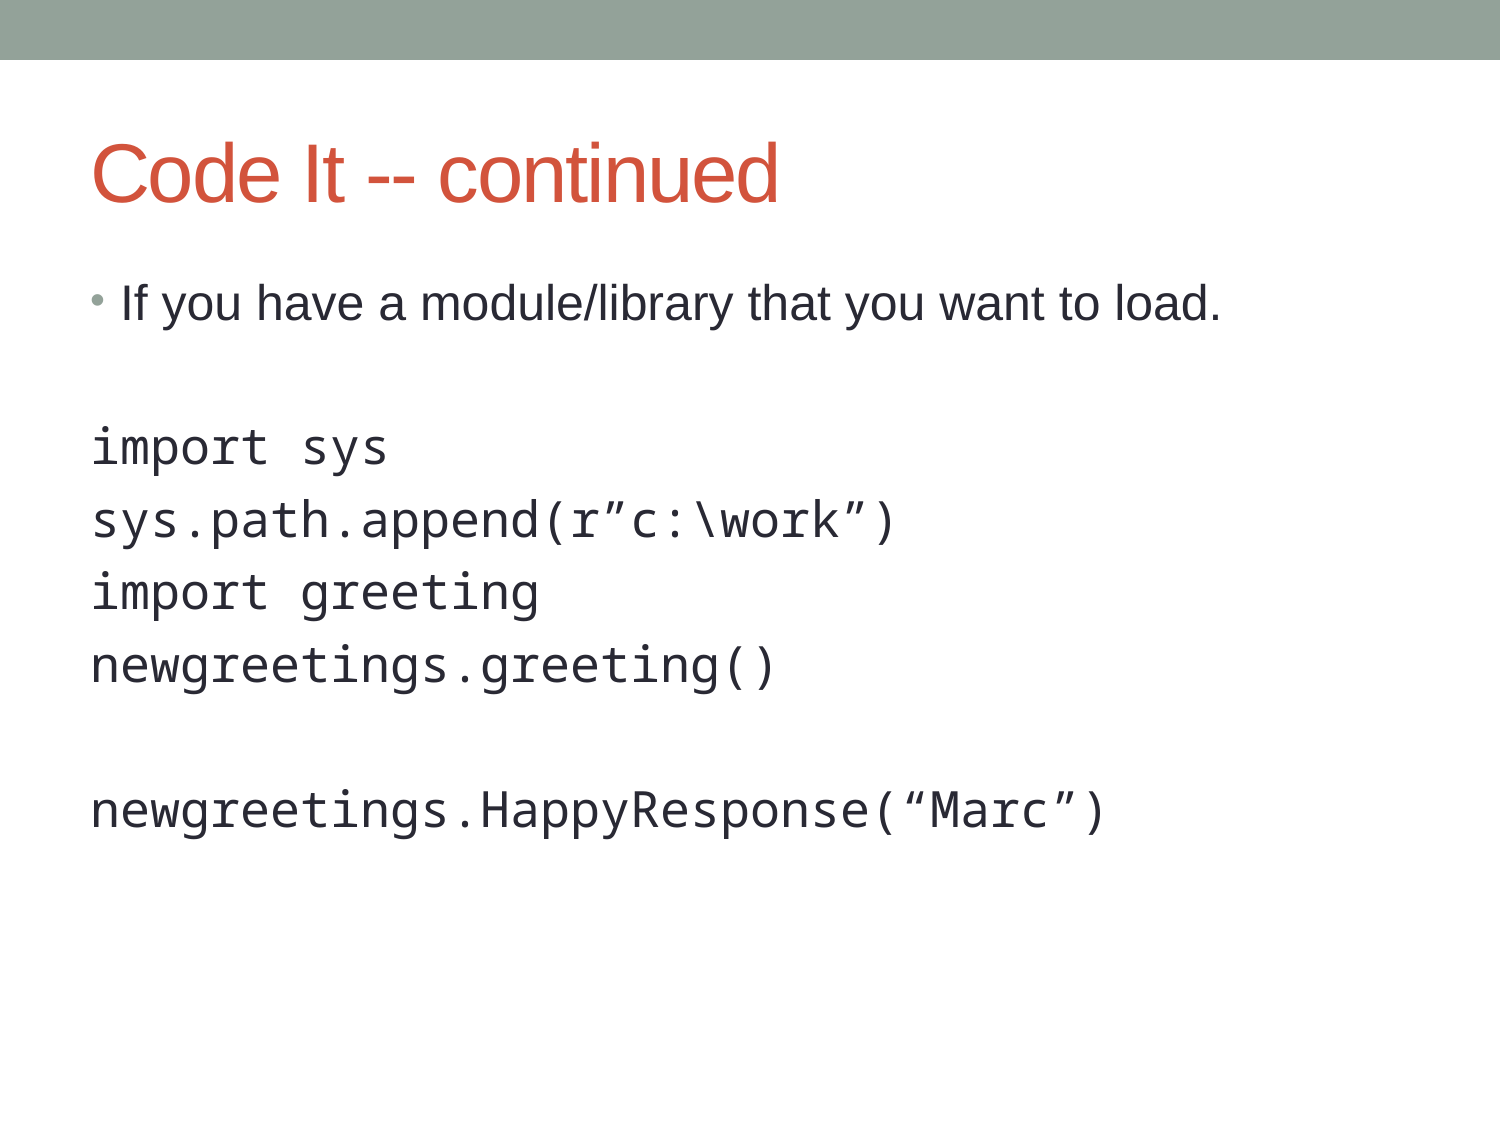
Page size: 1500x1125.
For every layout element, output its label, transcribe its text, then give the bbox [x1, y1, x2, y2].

list If you have a module/library that you want to load. import sys sys.path.append(r”c:\work”) import greeting newgreetings.greeting() newgreetings.HappyResponse(“Marc”) [75, 262, 1426, 1063]
title Code It -- continued [75, 87, 1426, 251]
